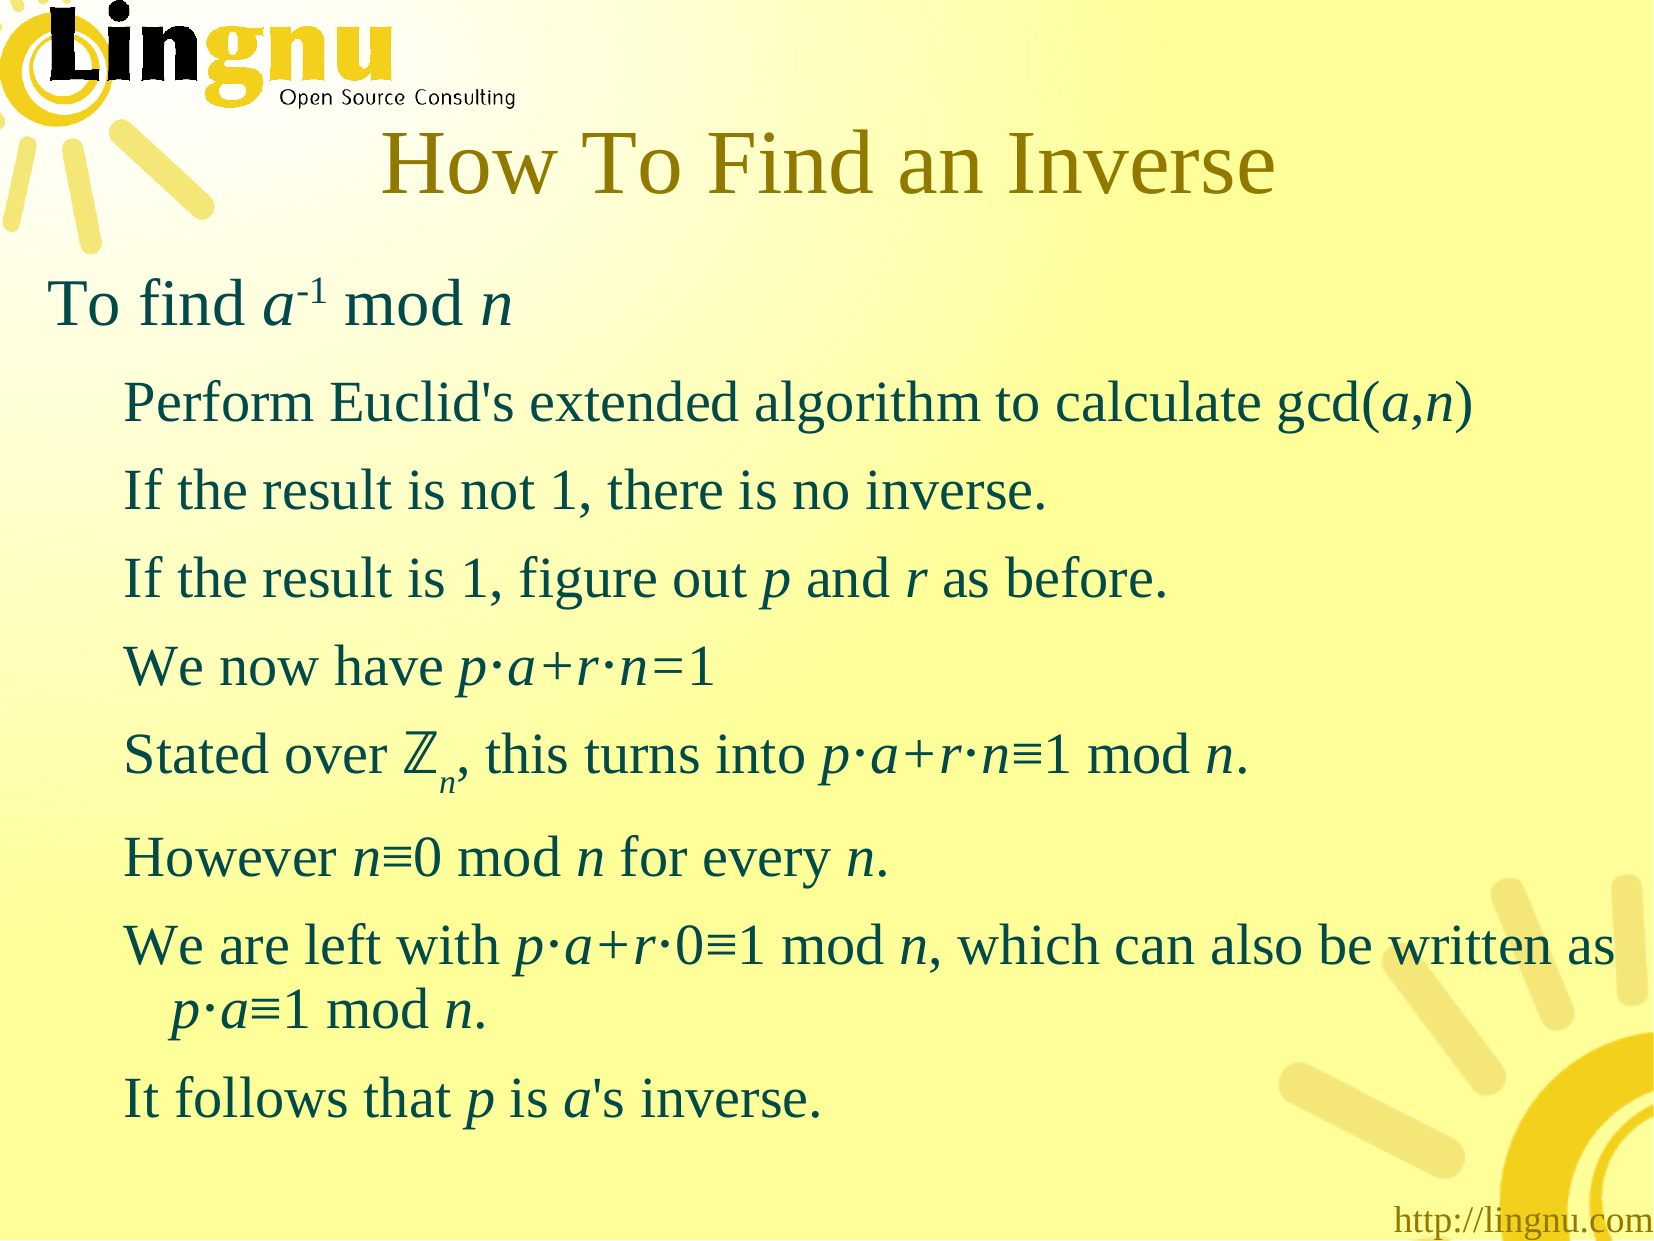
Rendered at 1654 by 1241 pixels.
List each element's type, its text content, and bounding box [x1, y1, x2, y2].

title How To Find an Inverse [123, 58, 1536, 265]
list To find a-1 mod n Perform Euclid's extended algorithm to calculate gcd(a,n) If the result is not 1, there is no inverse. If the result is 1, figure out p and r as before. We now have p⋅a+r⋅n=1 Stated over ℤn, this turns into p⋅a+r⋅n≡1 mod n. However n≡0 mod n for every n. We are left with p⋅a+r⋅0≡1 mod n, which can also be written as p⋅a≡1 mod n. It follows that p is a's inverse. [29, 265, 1625, 1130]
picture [1256, 871, 1654, 1241]
picture [0, 0, 516, 256]
